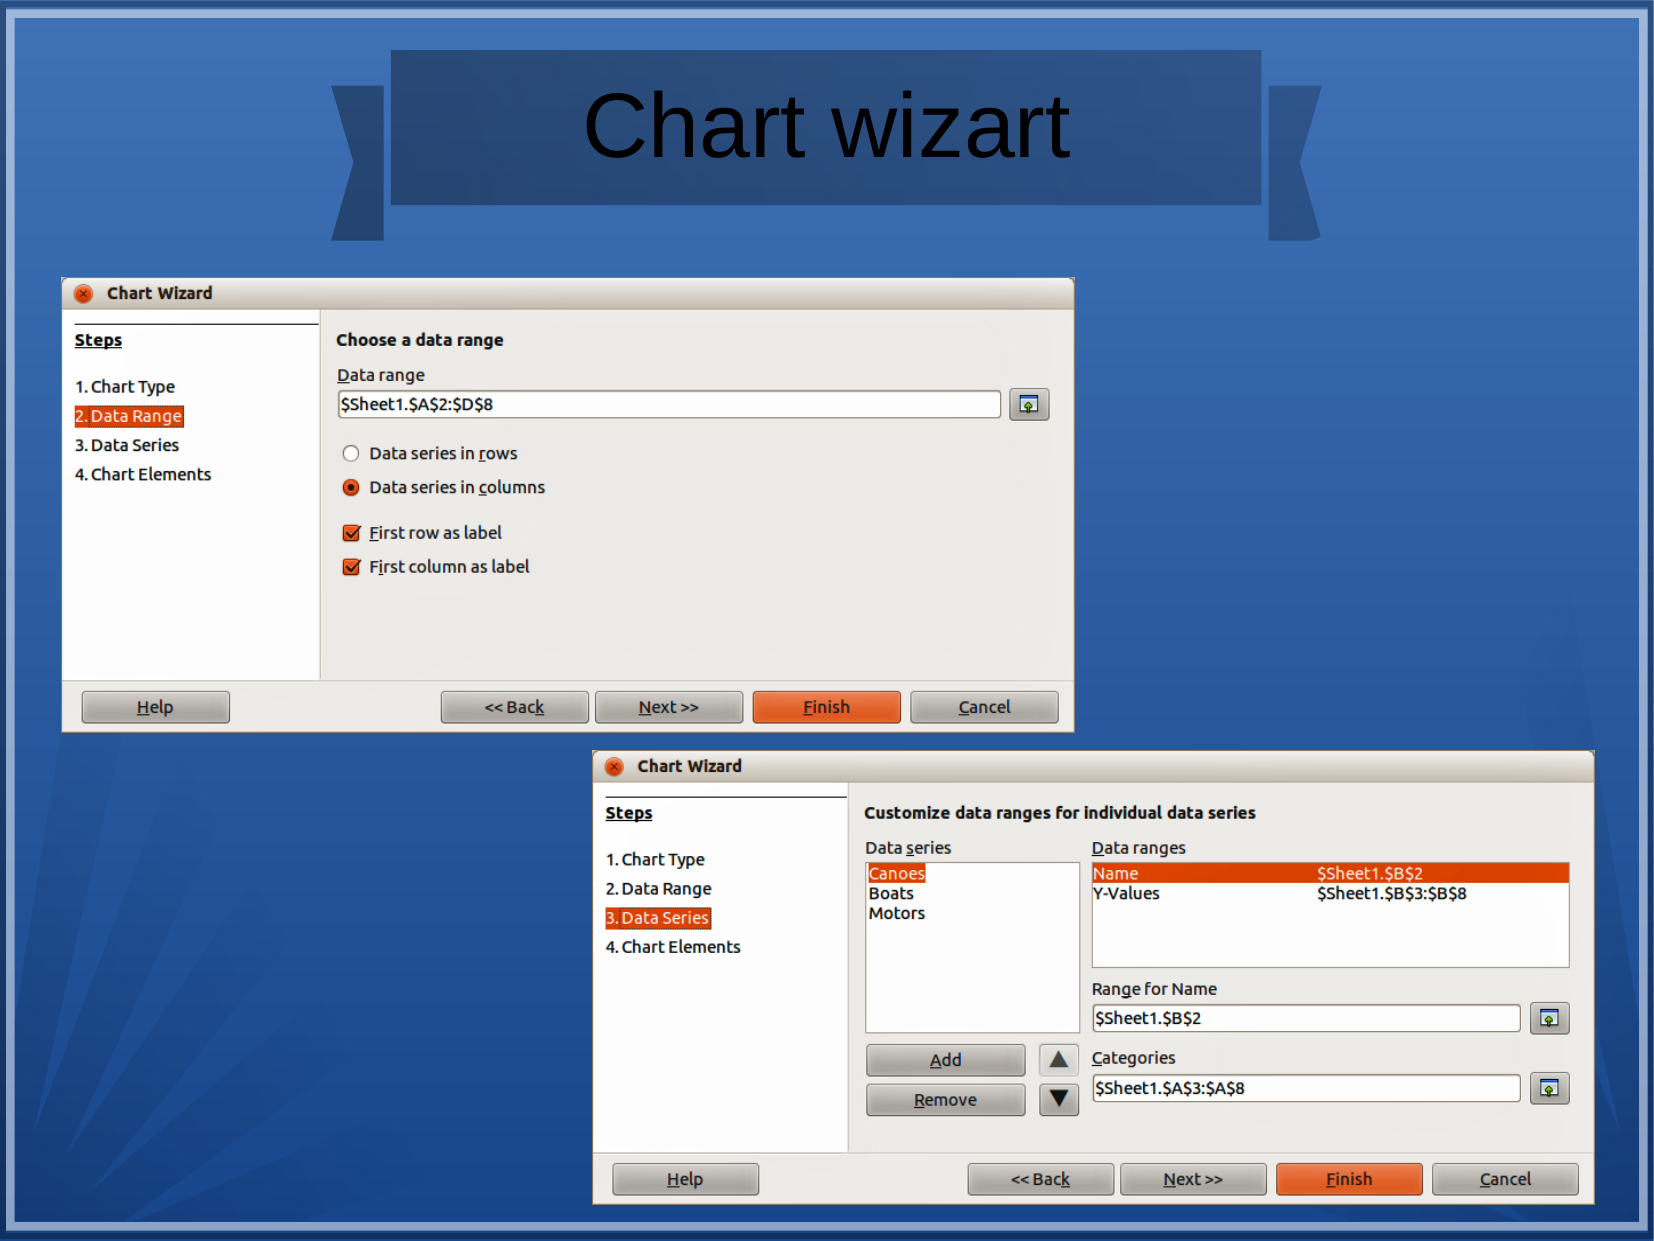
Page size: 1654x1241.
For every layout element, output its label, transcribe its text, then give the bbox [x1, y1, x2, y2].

picture [592, 750, 1595, 1205]
picture [61, 277, 1075, 733]
title Chart wizart [389, 47, 1264, 205]
